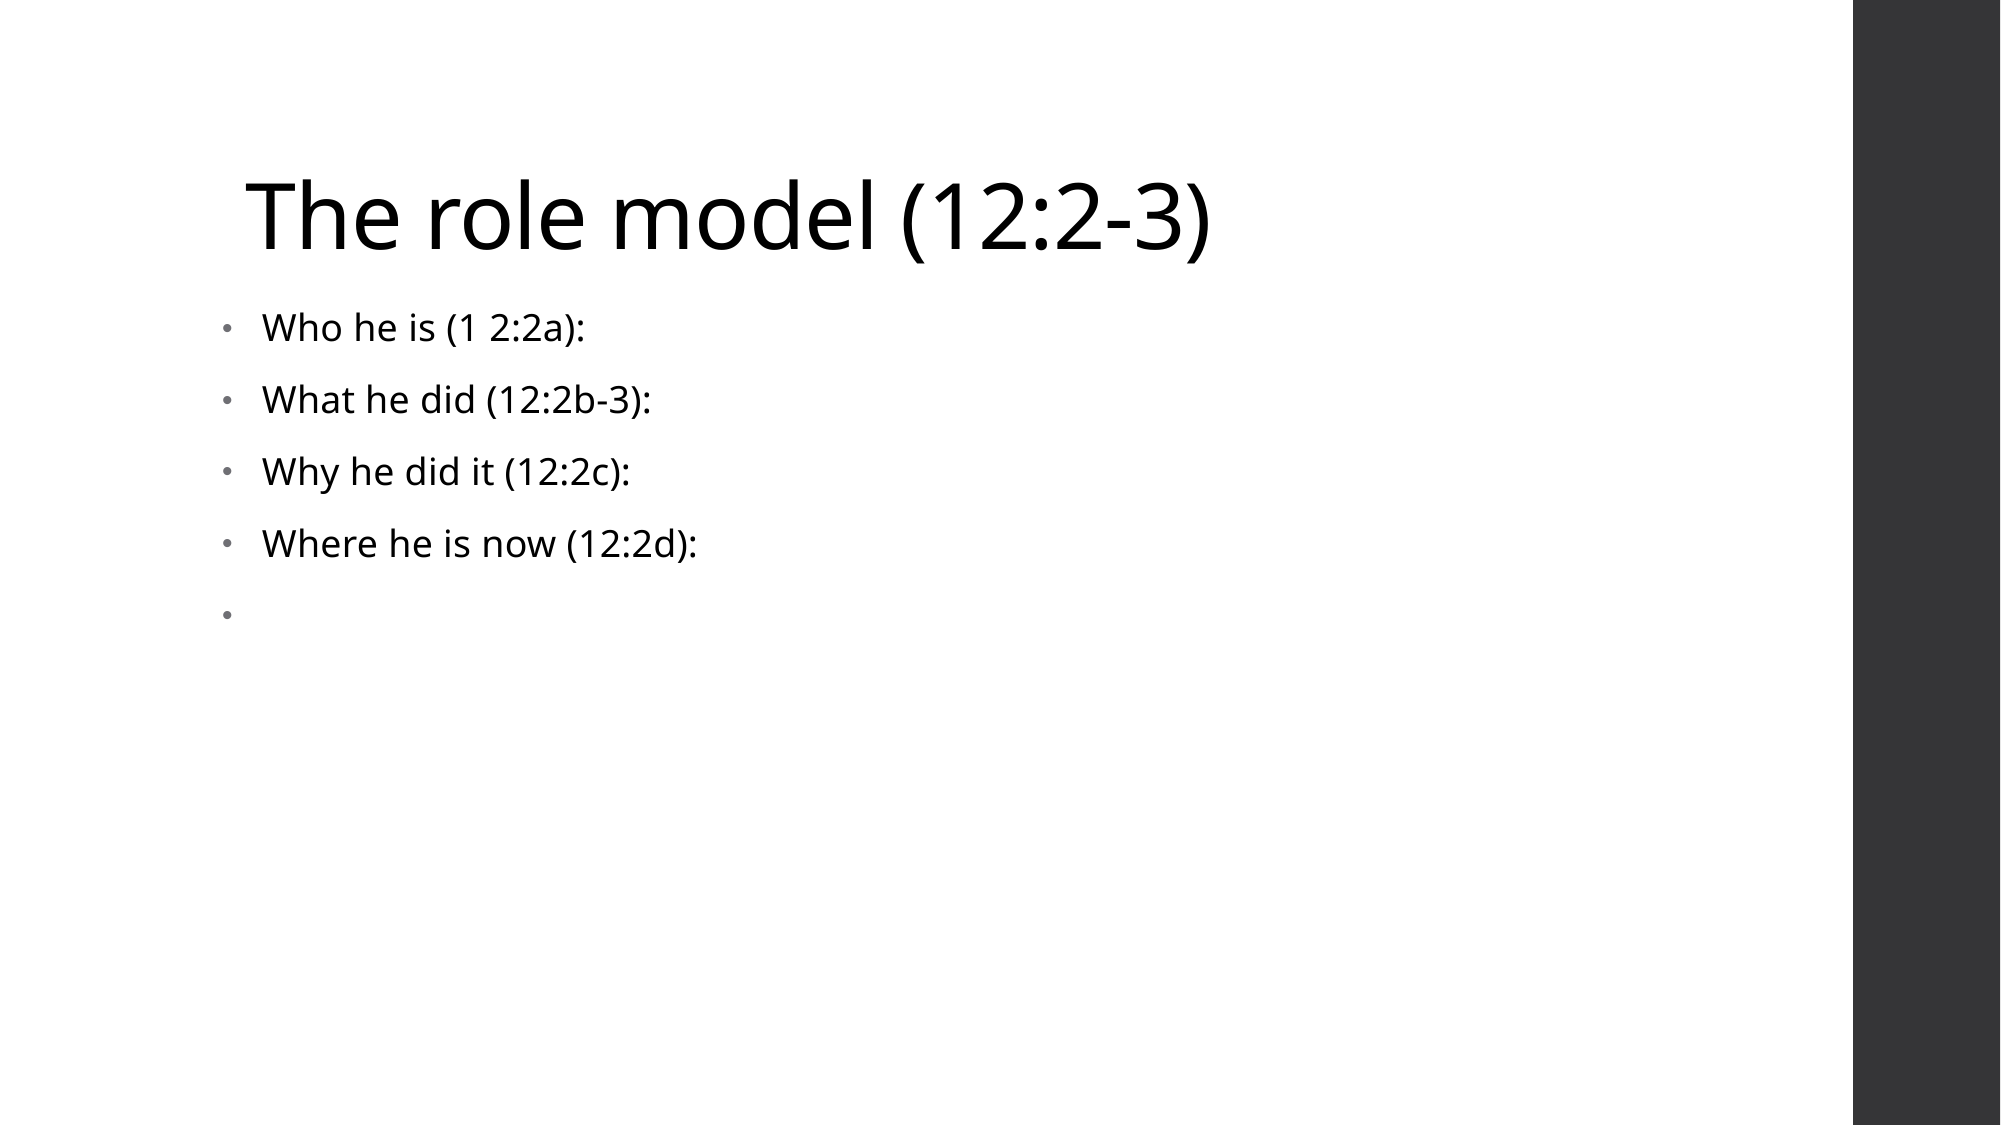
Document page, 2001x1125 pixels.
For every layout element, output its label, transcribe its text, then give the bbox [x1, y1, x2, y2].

list Who he is (1 2:2a): What he did (12:2b-3): Why he did it (12:2c): Where he is now (12:2d): [206, 299, 1617, 1014]
title The role model (12:2-3) [206, 60, 1797, 278]
